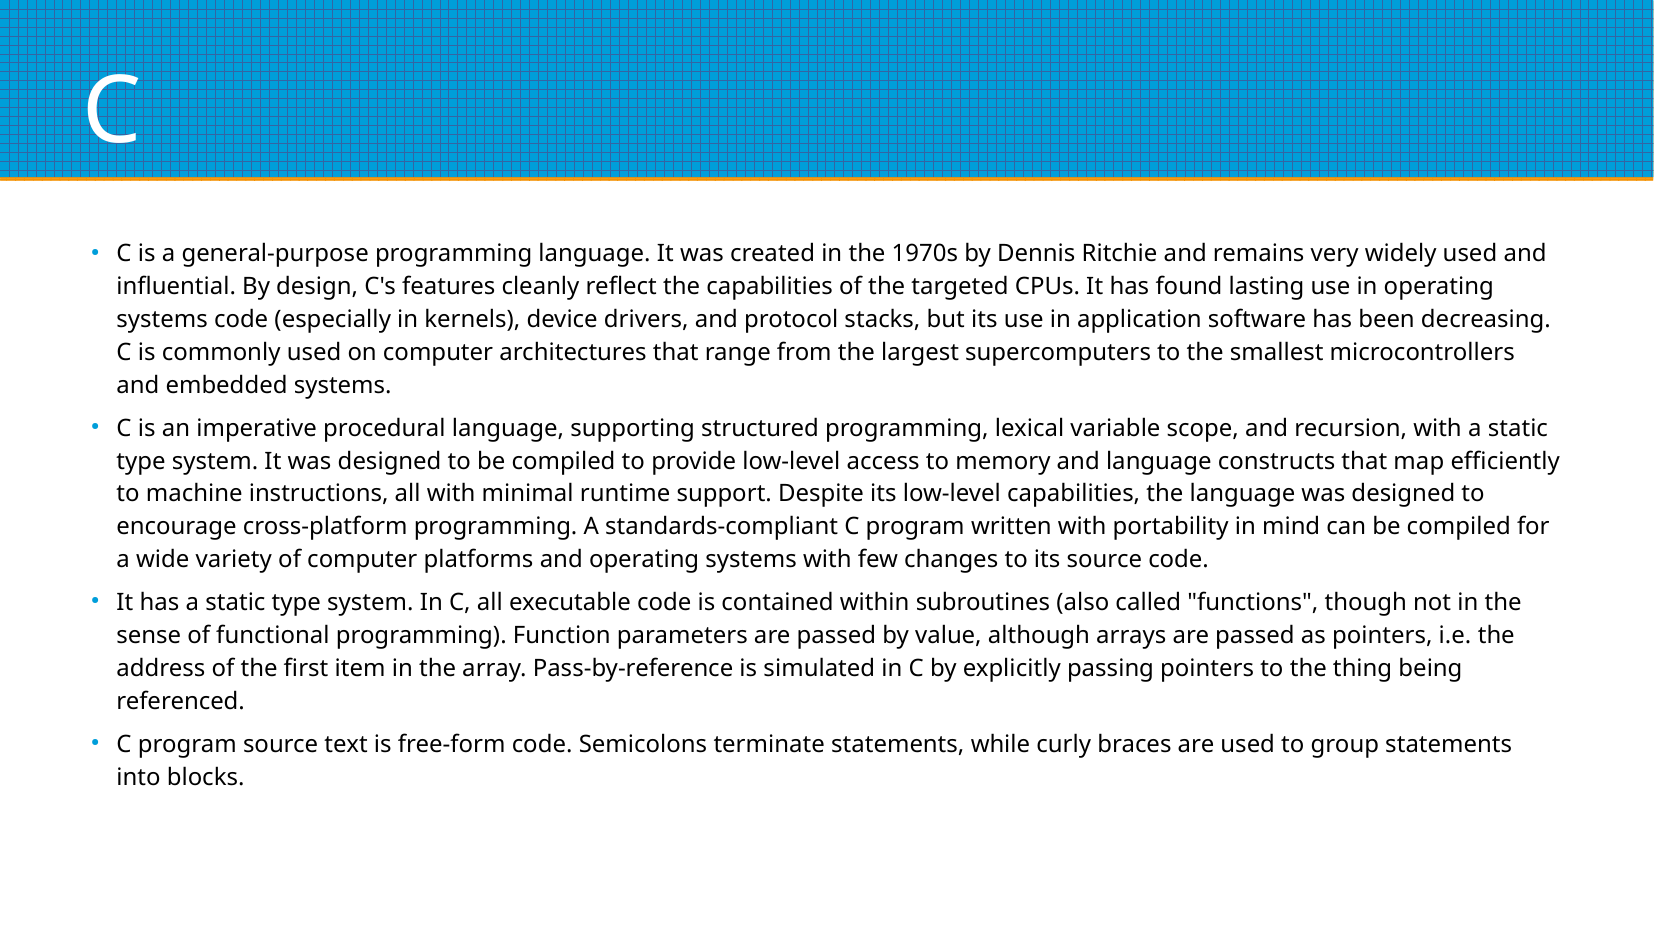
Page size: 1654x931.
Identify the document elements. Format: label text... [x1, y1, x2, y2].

list C is a general-purpose programming language. It was created in the 1970s by Dennis Ritchie and remains very widely used and influential. By design, C's features cleanly reflect the capabilities of the targeted CPUs. It has found lasting use in operating systems code (especially in kernels), device drivers, and protocol stacks, but its use in application software has been decreasing. C is commonly used on computer architectures that range from the largest supercomputers to the smallest microcontrollers and embedded systems. C is an imperative procedural language, supporting structured programming, lexical variable scope, and recursion, with a static type system. It was designed to be compiled to provide low-level access to memory and language constructs that map efficiently to machine instructions, all with minimal runtime support. Despite its low-level capabilities, the language was designed to encourage cross-platform programming. A standards-compliant C program written with portability in mind can be compiled for a wide variety of computer platforms and operating systems with few changes to its source code. It has a static type system. In C, all executable code is contained within subroutines (also called "functions", though not in the sense of functional programming). Function parameters are passed by value, although arrays are passed as pointers, i.e. the address of the first item in the array. Pass-by-reference is simulated in C by explicitly passing pointers to the thing being referenced. C program source text is free-form code. Semicolons terminate statements, while curly braces are used to group statements into blocks. [82, 236, 1563, 811]
title C [82, 14, 1571, 171]
